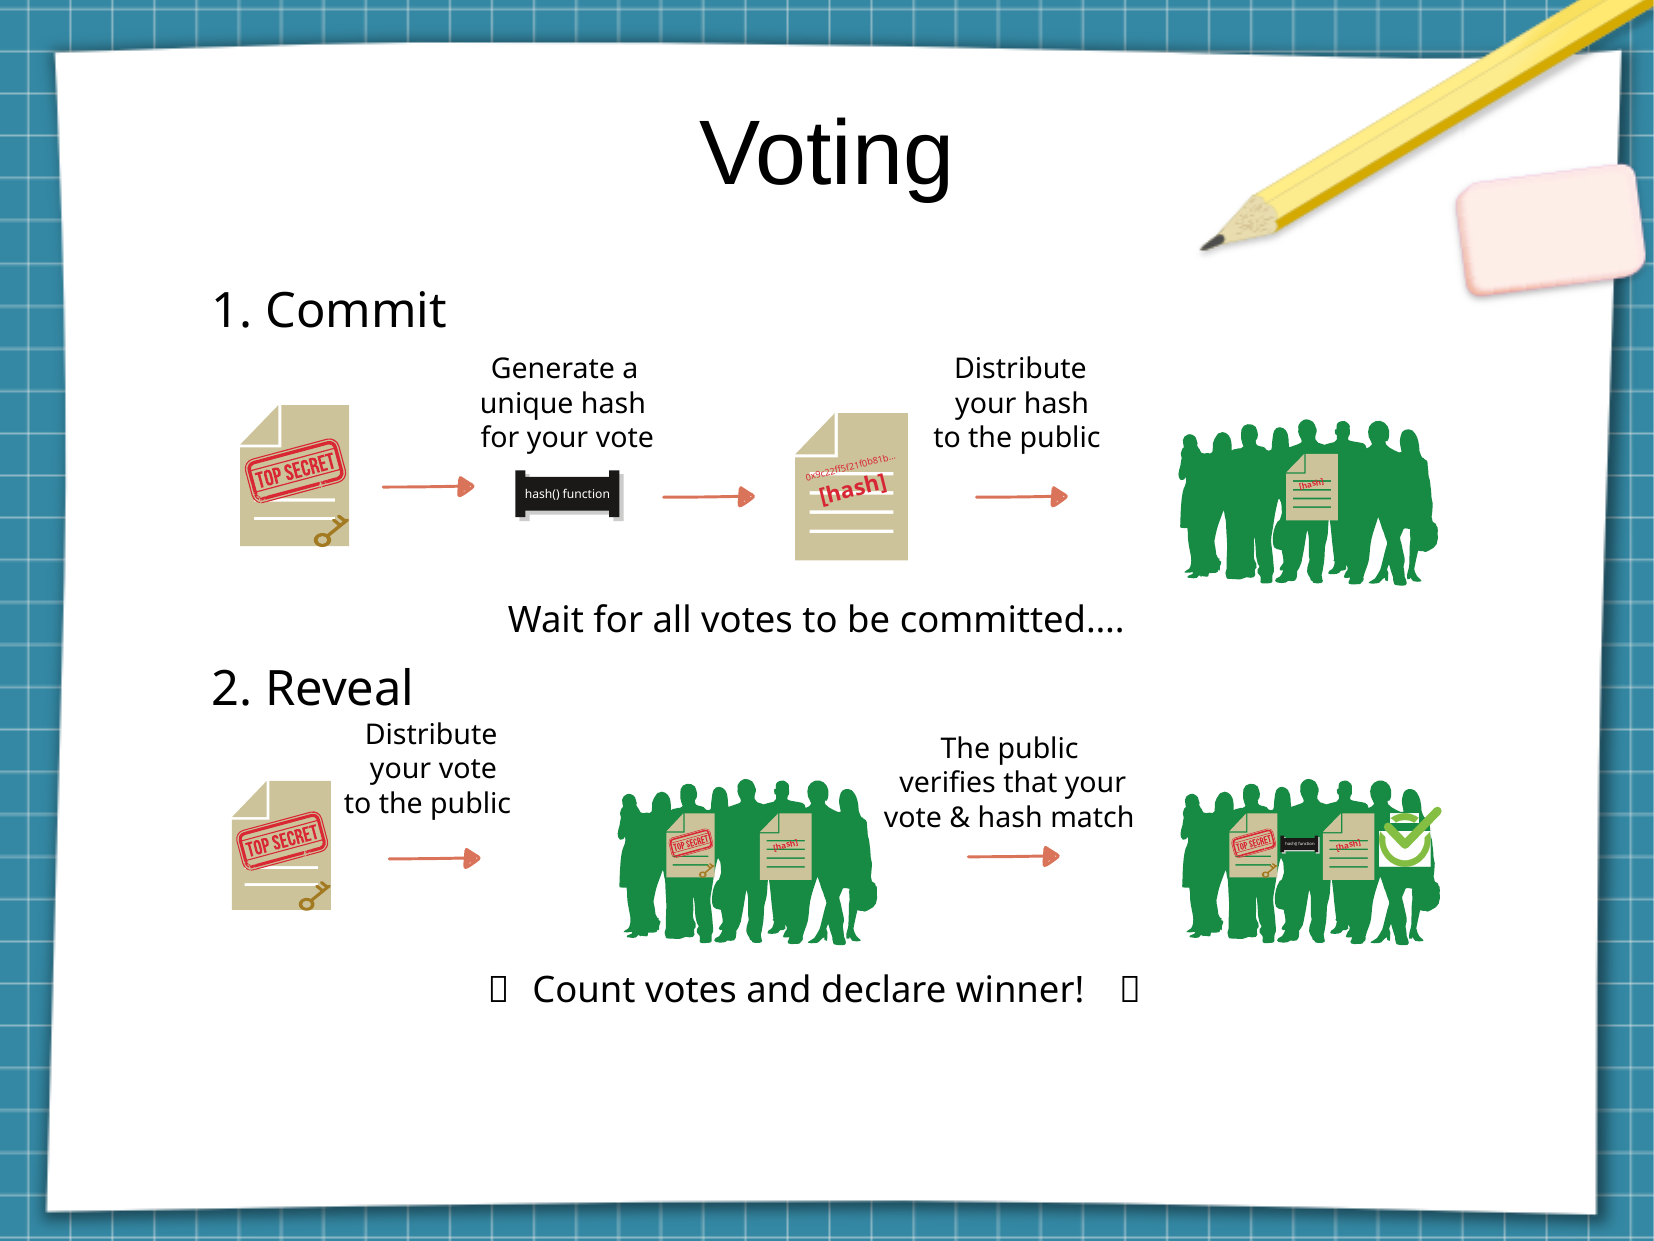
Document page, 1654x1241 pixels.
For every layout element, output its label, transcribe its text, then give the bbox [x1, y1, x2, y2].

picture [0, 0, 1654, 1241]
title Voting [82, 49, 1571, 257]
